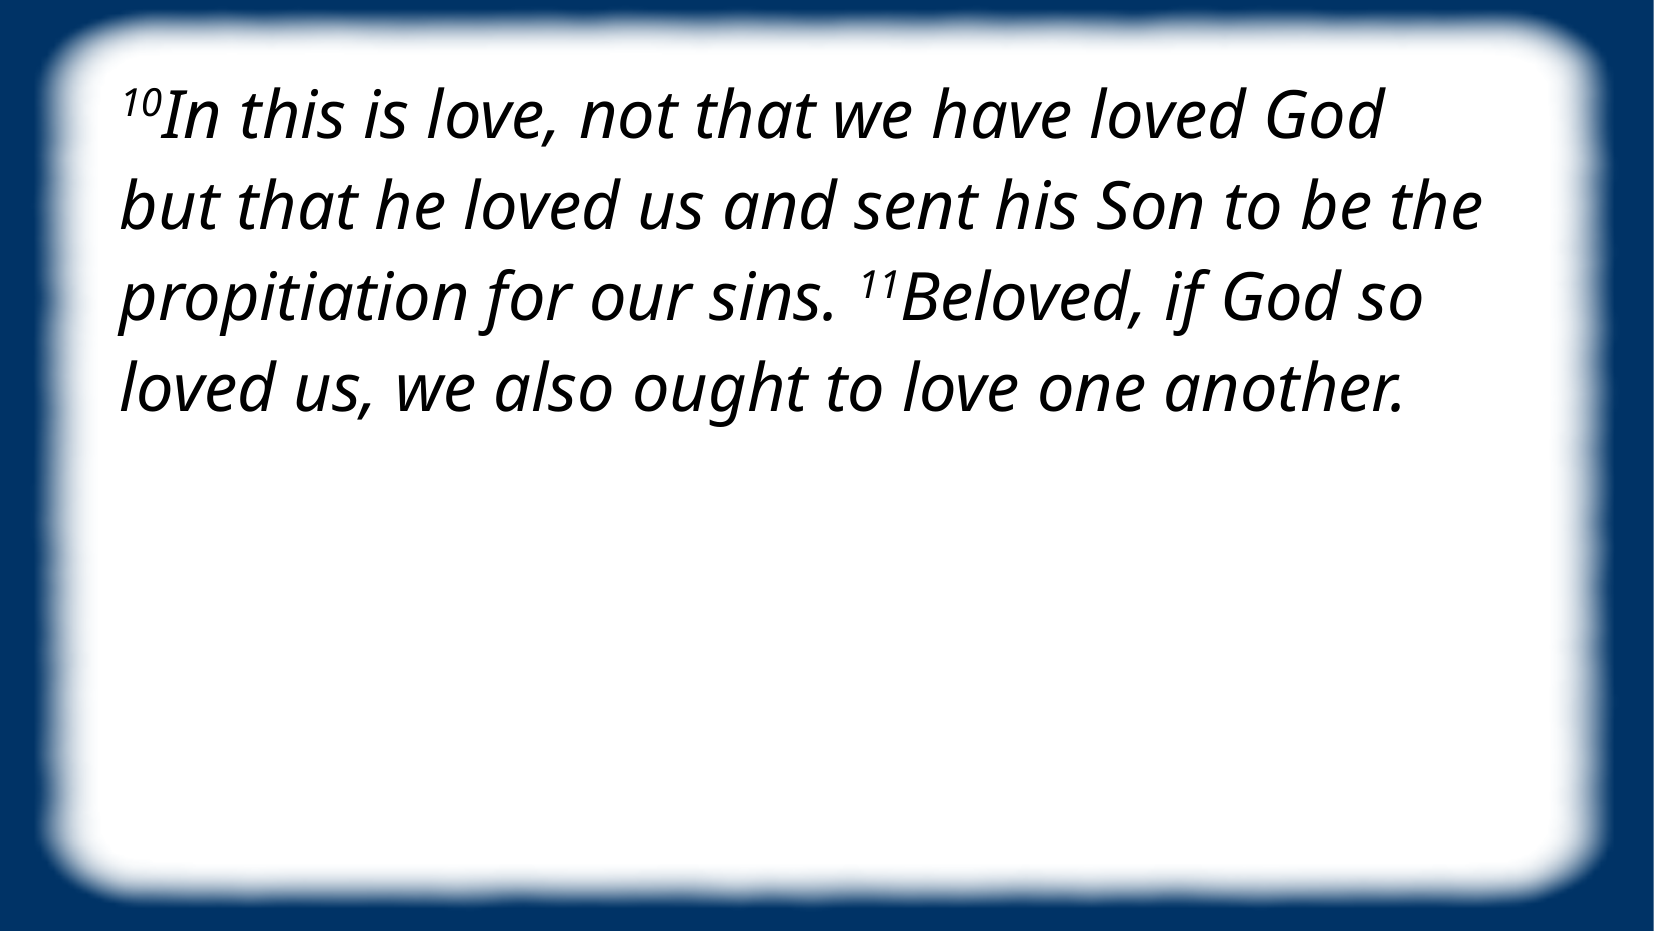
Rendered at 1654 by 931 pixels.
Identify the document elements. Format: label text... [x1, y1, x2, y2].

text_box 10In this is love, not that we have loved God but that he loved us and sent his Son to be the propitiation for our sins. 11Beloved, if God so loved us, we also ought to love one another. [105, 60, 1516, 608]
picture [0, 0, 1654, 931]
